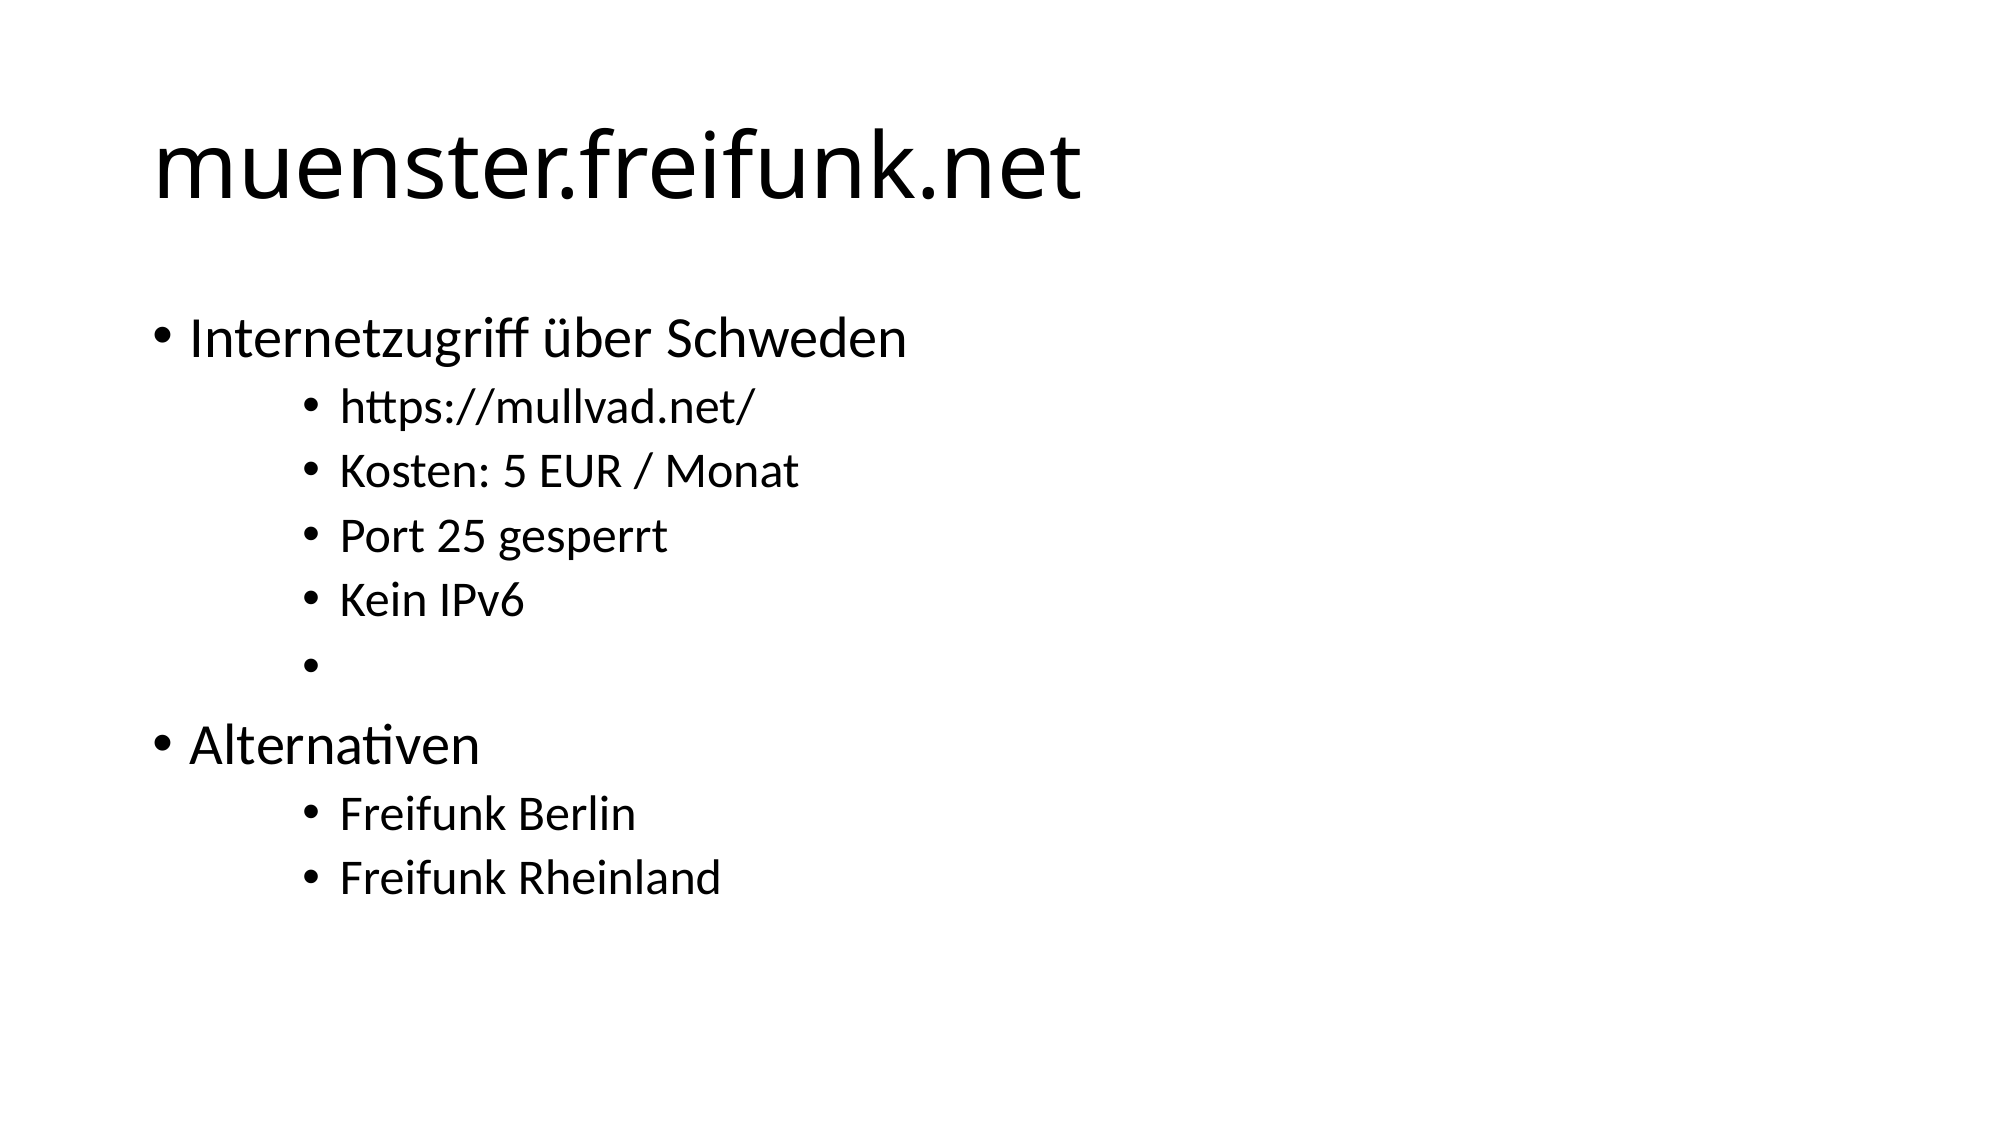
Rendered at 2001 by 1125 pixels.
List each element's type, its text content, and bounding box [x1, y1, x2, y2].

list Internetzugriff über Schweden https://mullvad.net/ Kosten: 5 EUR / Monat Port 25 gesperrt Kein IPv6 Alternativen Freifunk Berlin Freifunk Rheinland [137, 299, 1863, 1014]
title muenster.freifunk.net [137, 59, 1863, 278]
